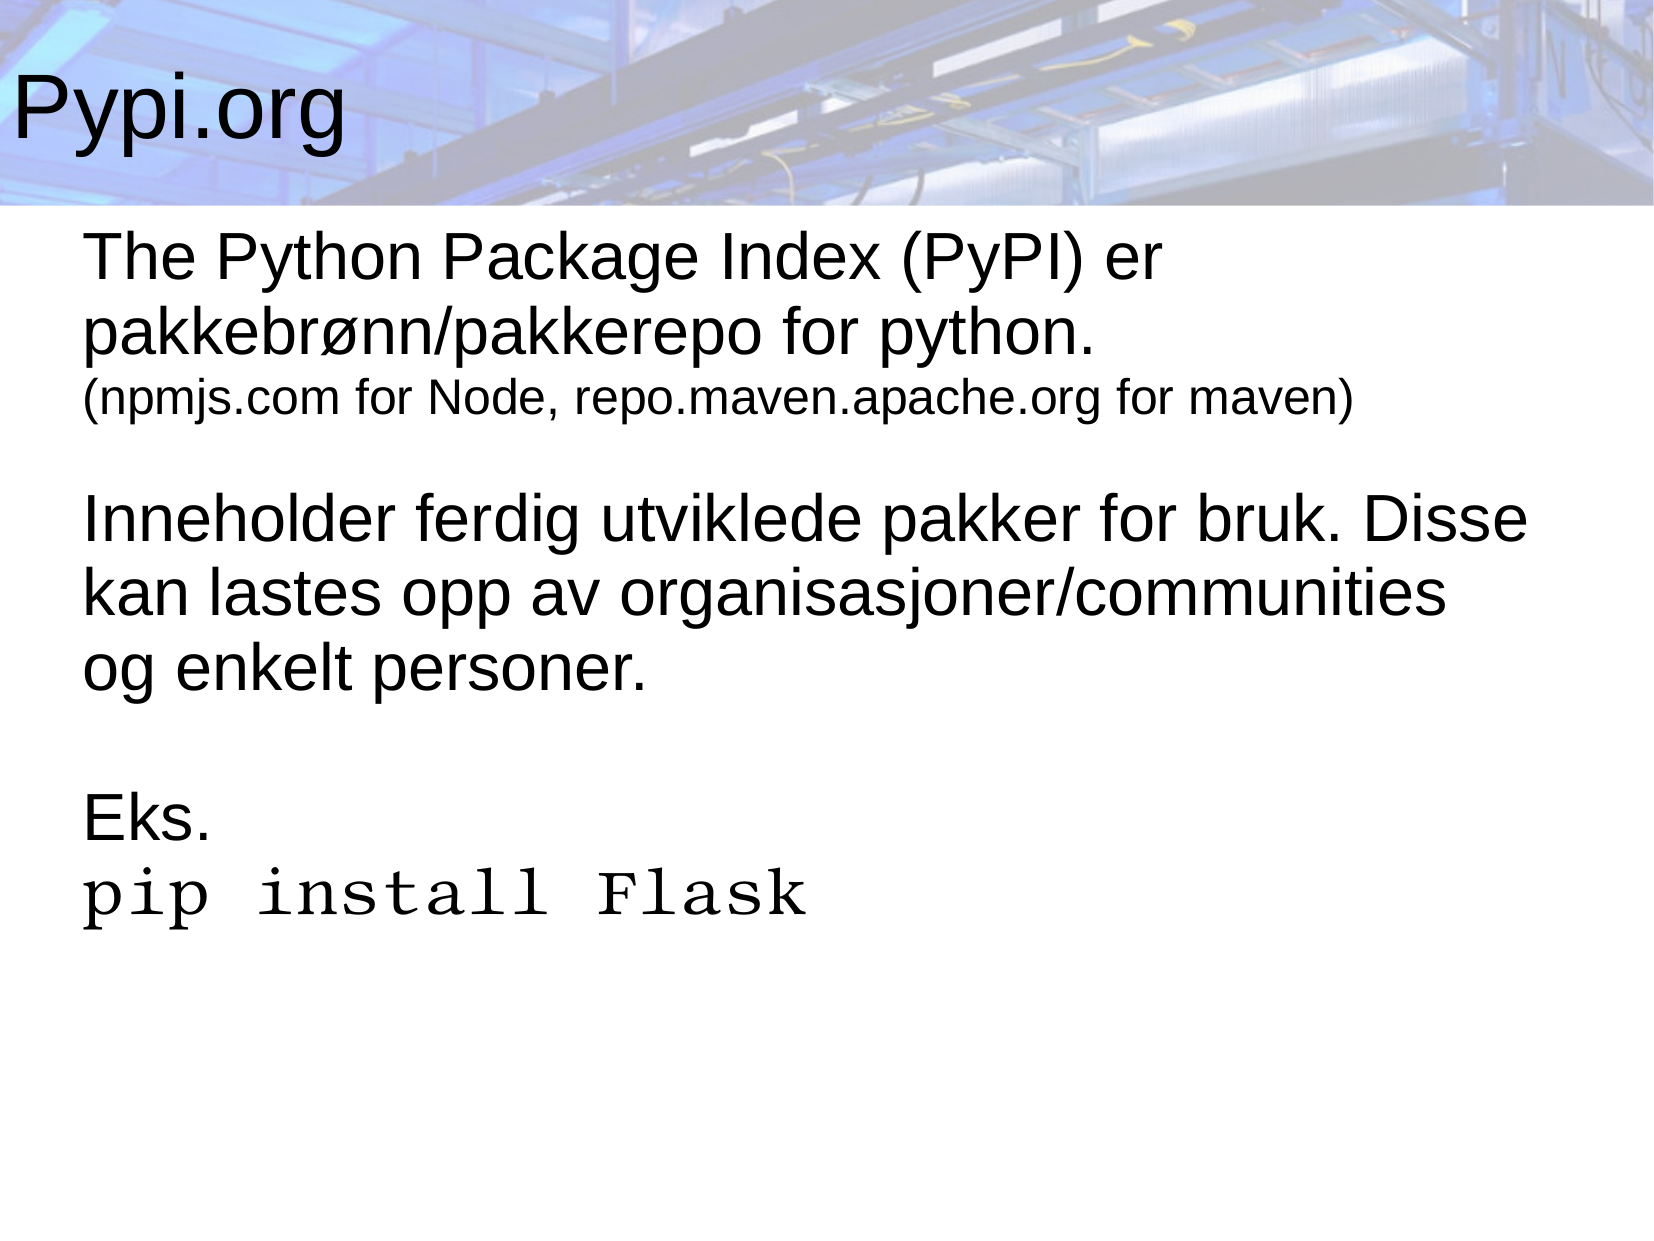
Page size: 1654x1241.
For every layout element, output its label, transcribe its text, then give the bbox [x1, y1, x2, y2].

title Pypi.org [11, 2, 1501, 211]
subtitle The Python Package Index (PyPI) er pakkebrønn/pakkerepo for python. (npmjs.com for Node, repo.maven.apache.org for maven) Inneholder ferdig utviklede pakker for bruk. Disse kan lastes opp av organisasjoner/communities og enkelt personer. Eks. pip install Flask [82, 219, 1538, 1081]
picture [0, 0, 1654, 1241]
